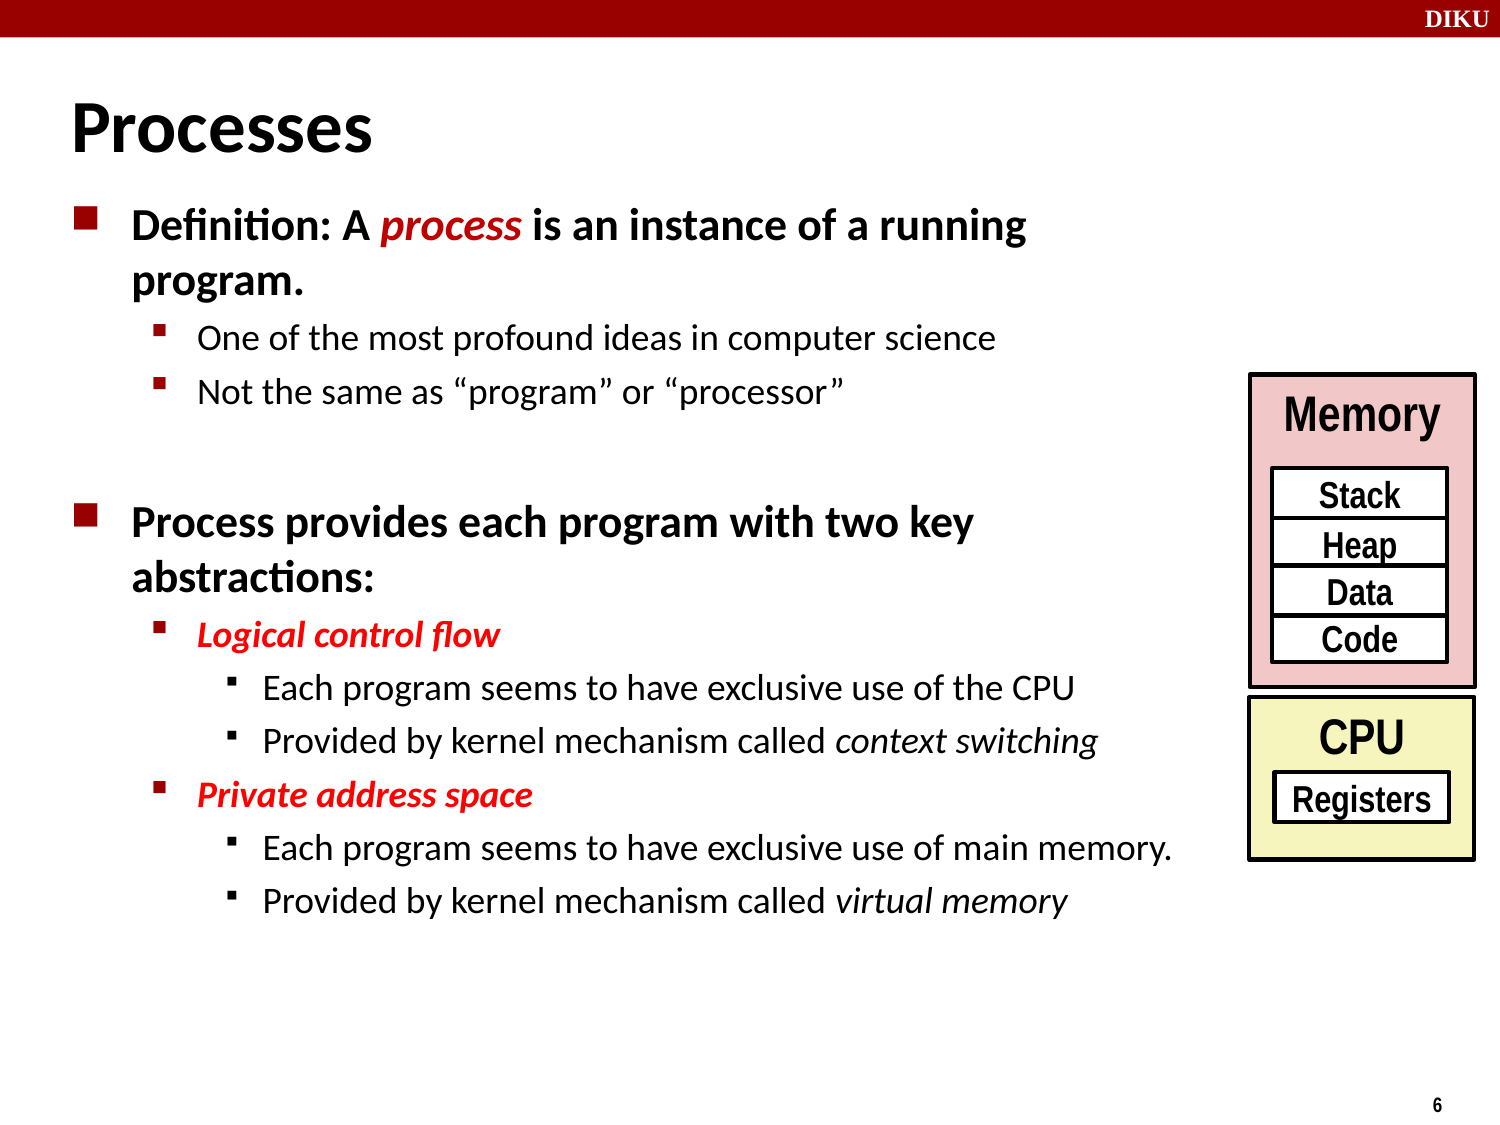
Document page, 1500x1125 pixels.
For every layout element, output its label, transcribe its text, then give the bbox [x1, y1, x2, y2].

text_box Registers [1274, 772, 1450, 823]
text_box Heap [1272, 518, 1448, 565]
list Definition: A process is an instance of a running program. One of the most profound ideas in computer science Not the same as “program” or “processor” Process provides each program with two key abstractions: Logical control flow Each program seems to have exclusive use of the CPU Provided by kernel mechanism called context switching Private address space Each program seems to have exclusive use of main memory. Provided by kernel mechanism called virtual memory [60, 187, 1225, 1095]
text_box Code [1272, 616, 1448, 663]
text_box CPU [1249, 697, 1475, 860]
text_box Memory [1249, 374, 1475, 687]
text_box Stack [1272, 468, 1448, 518]
title Processes [55, 75, 917, 169]
text_box Heap [1384, 541, 1391, 555]
text_box Data [1272, 565, 1448, 616]
